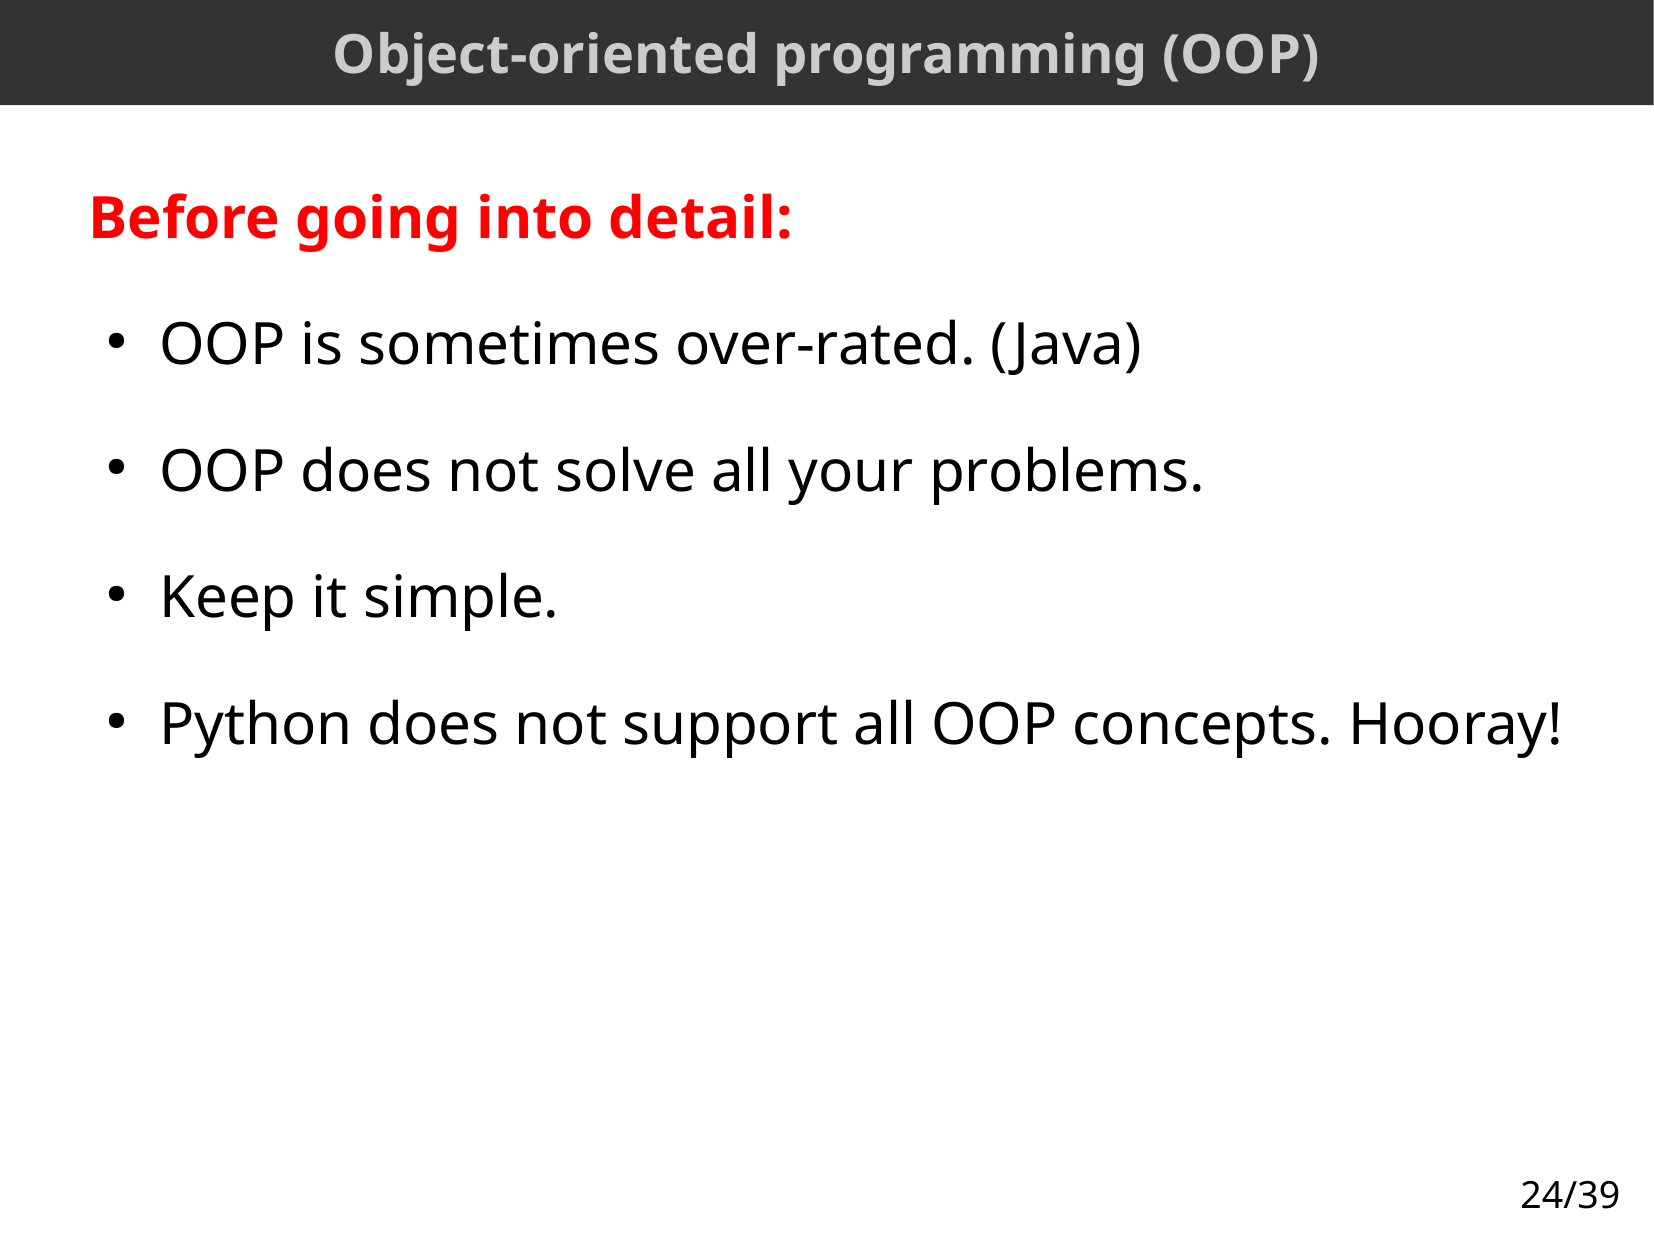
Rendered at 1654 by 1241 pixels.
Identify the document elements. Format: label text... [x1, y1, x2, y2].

list Before going into detail: OOP is sometimes over-rated. (Java) OOP does not solve all your problems. Keep it simple. Python does not support all OOP concepts. Hooray! [0, 105, 1654, 1241]
title Object-oriented programming (OOP) [0, 0, 1654, 105]
